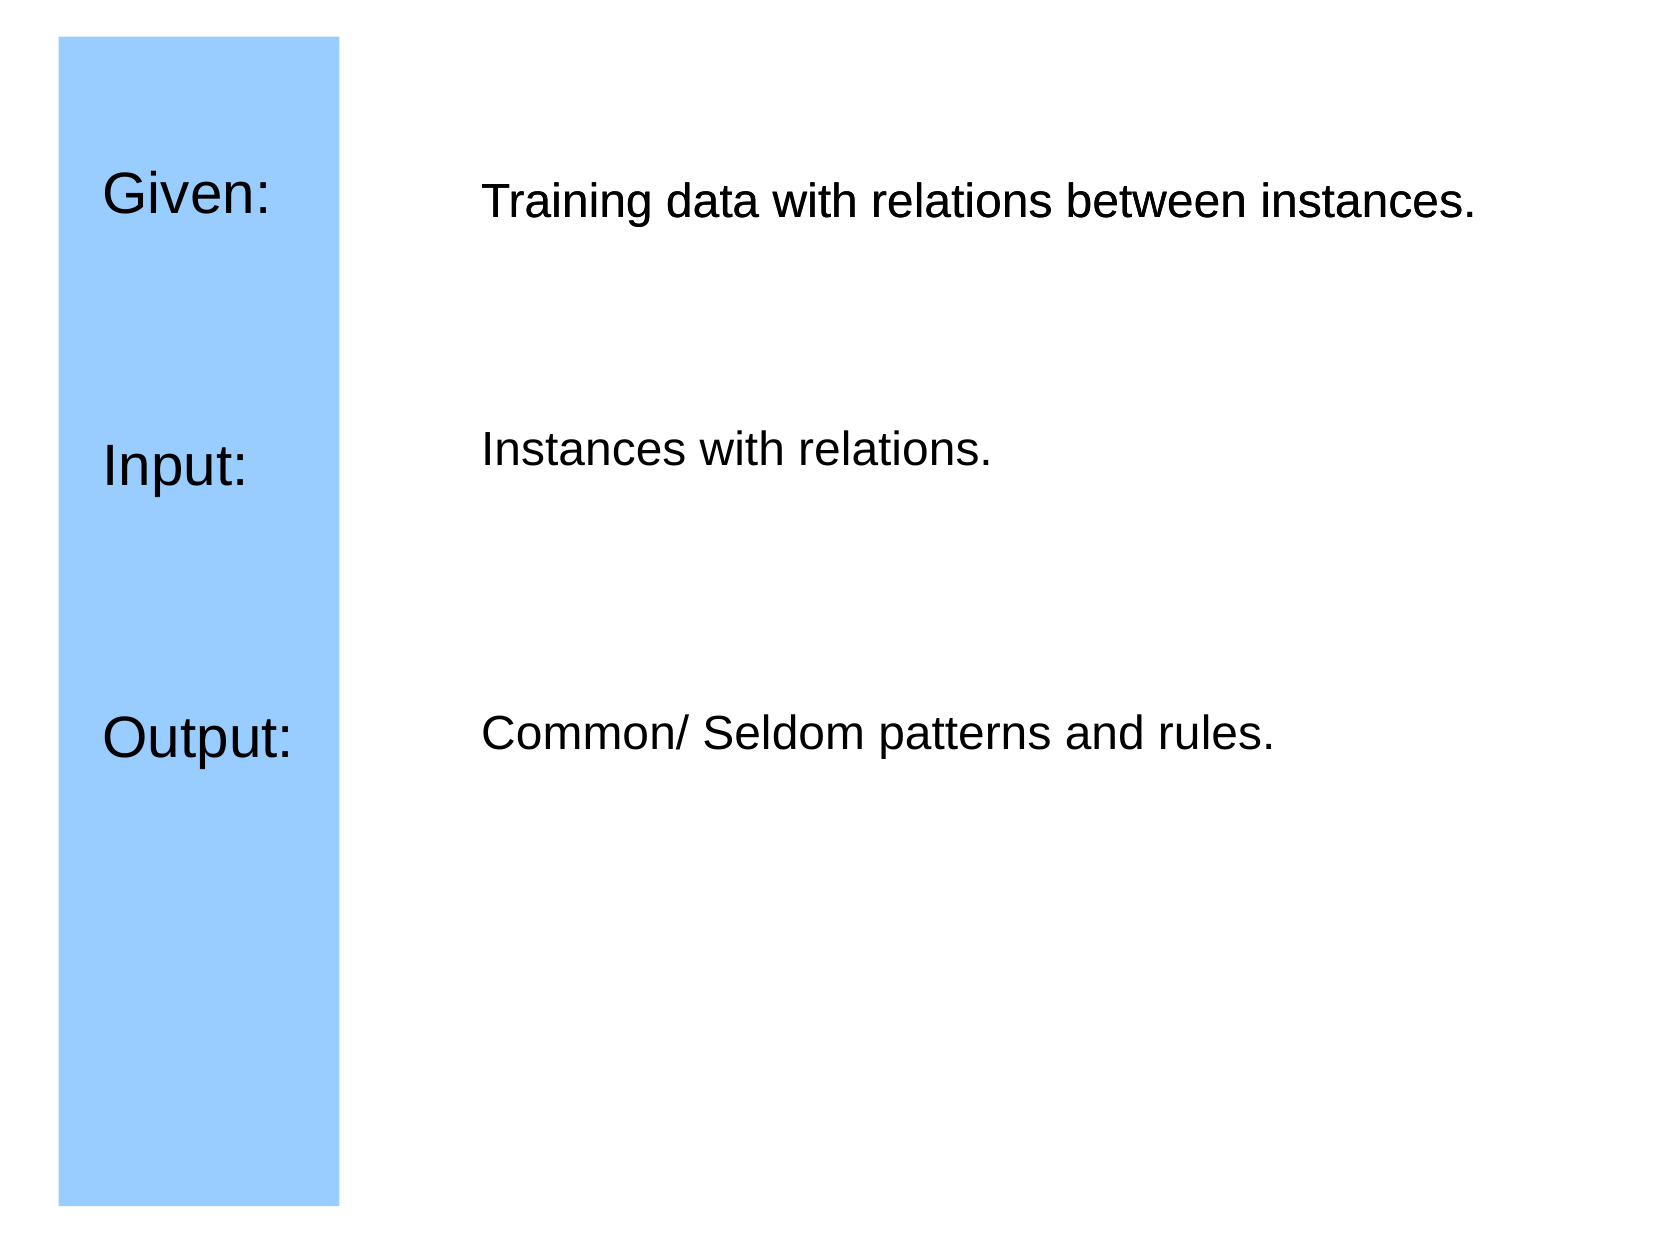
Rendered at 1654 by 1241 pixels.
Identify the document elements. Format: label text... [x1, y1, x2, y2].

text_box [58, 36, 340, 1207]
text_box Input: [87, 425, 281, 506]
text_box Given: [87, 153, 303, 234]
text_box Output: [87, 697, 326, 777]
text_box Instances with relations. [466, 414, 1009, 484]
text_box Training data with relations between instances. [466, 166, 1494, 236]
text_box Common/ Seldom patterns and rules. [466, 698, 1293, 767]
